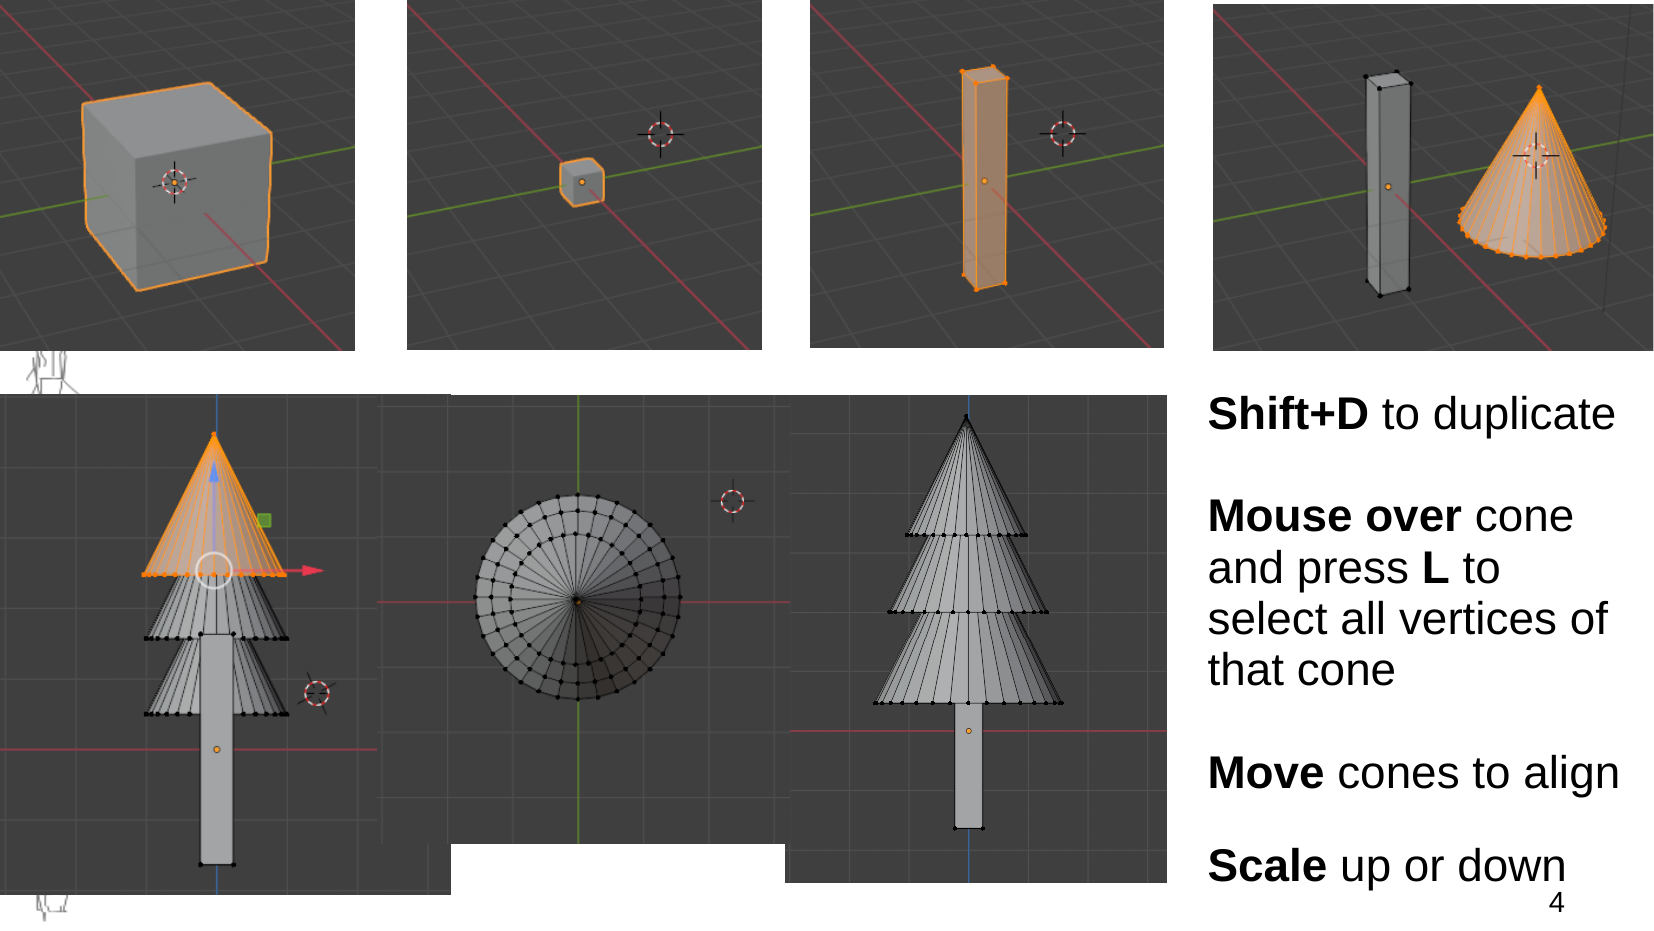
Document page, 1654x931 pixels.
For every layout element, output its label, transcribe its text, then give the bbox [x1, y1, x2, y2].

picture [0, 0, 355, 351]
picture [810, 0, 1164, 348]
picture [0, 394, 1167, 895]
picture [1213, 4, 1654, 351]
text_box Shift+D to duplicate Mouse over cone and press L to select all vertices of that cone Move cones to align Scale up or down [1192, 380, 1643, 863]
picture [407, 0, 762, 350]
